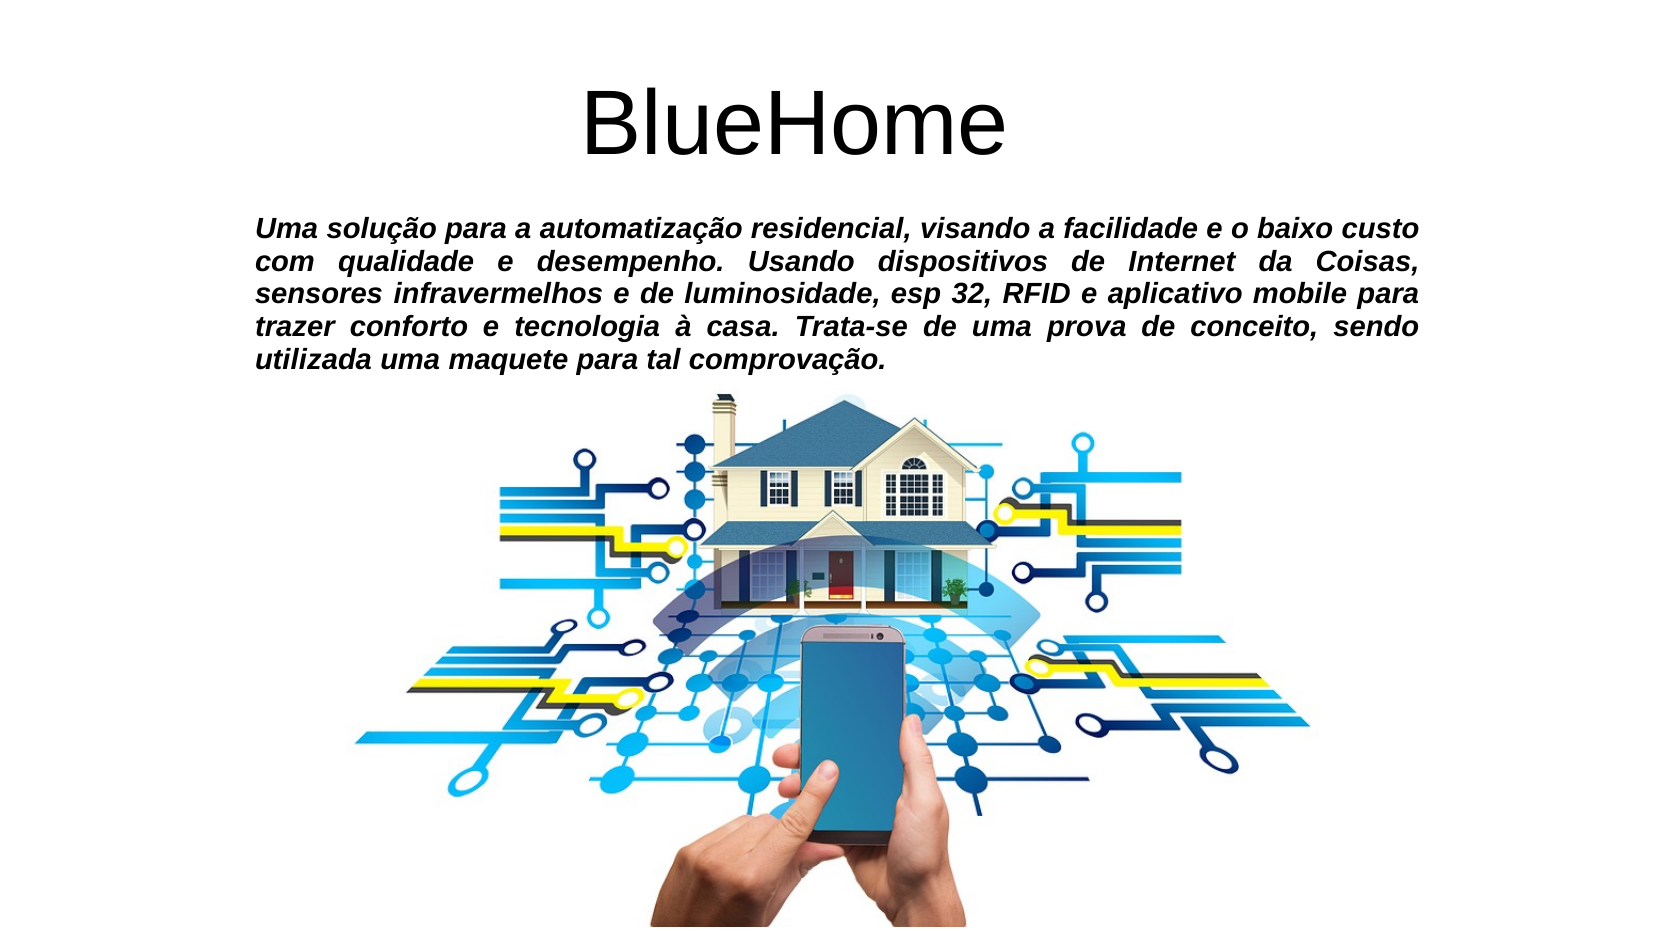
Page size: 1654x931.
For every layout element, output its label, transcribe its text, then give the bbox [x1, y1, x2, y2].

title BlueHome [570, 45, 1021, 201]
subtitle Uma solução para a automatização residencial, visando a facilidade e o baixo custo com qualidade e desempenho. Usando dispositivos de Internet da Coisas, sensores infravermelhos e de luminosidade, esp 32, RFID e aplicativo mobile para trazer conforto e tecnologia à casa. Trata-se de uma prova de conceito, sendo utilizada uma maquete para tal comprovação. [255, 211, 1421, 376]
picture [330, 376, 1353, 927]
